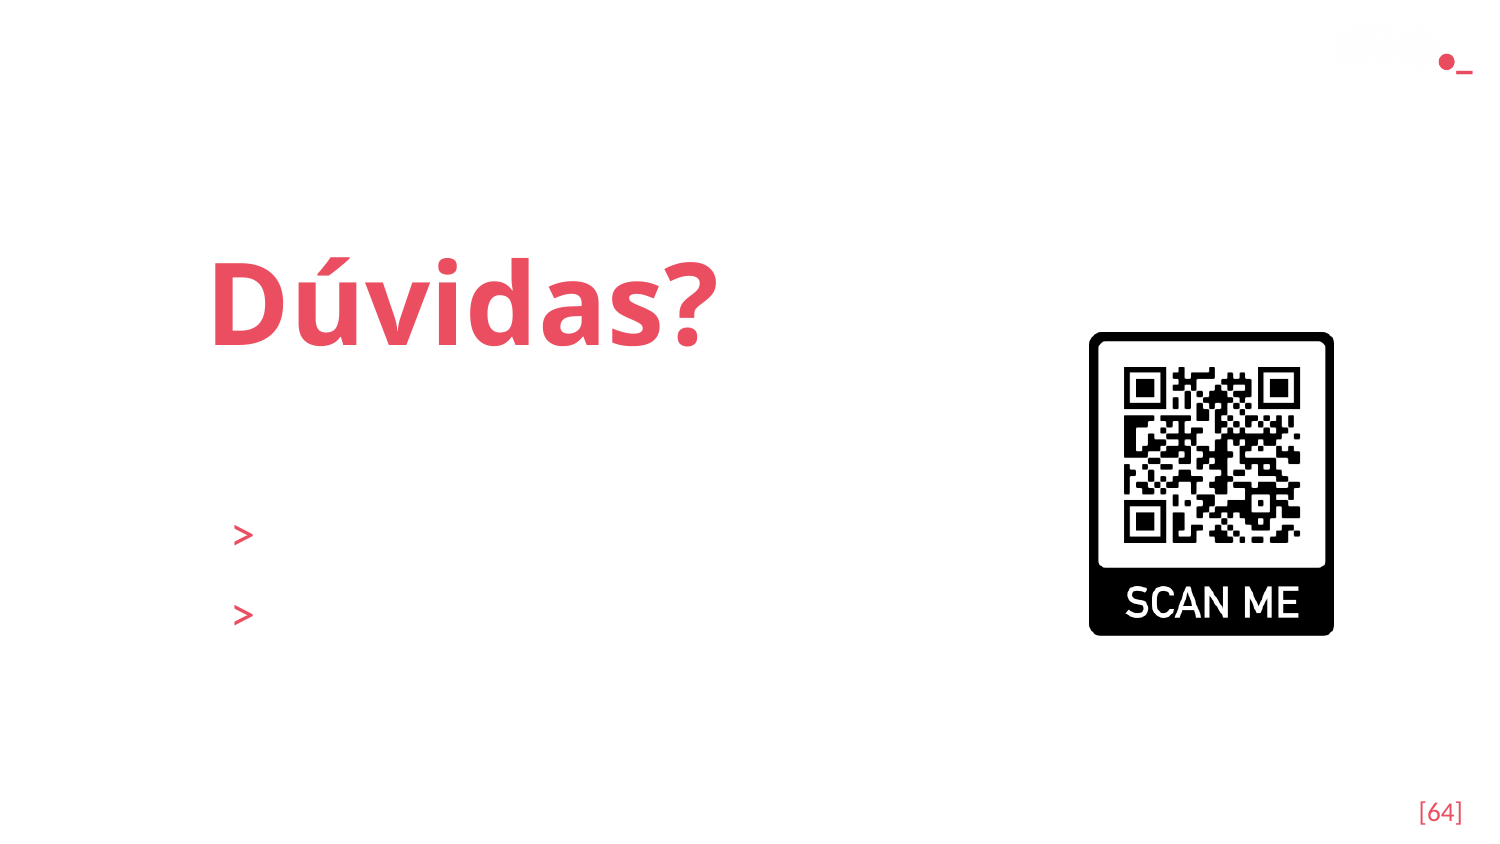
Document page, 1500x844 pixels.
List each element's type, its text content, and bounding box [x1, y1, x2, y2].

slide_number [64] [1403, 779, 1494, 844]
picture [1333, 19, 1473, 75]
text_box > Fórum/Artigos > Comunidade Online (Discord) [190, 485, 920, 636]
picture [1089, 332, 1334, 636]
text_box Dúvidas? [190, 216, 1270, 366]
